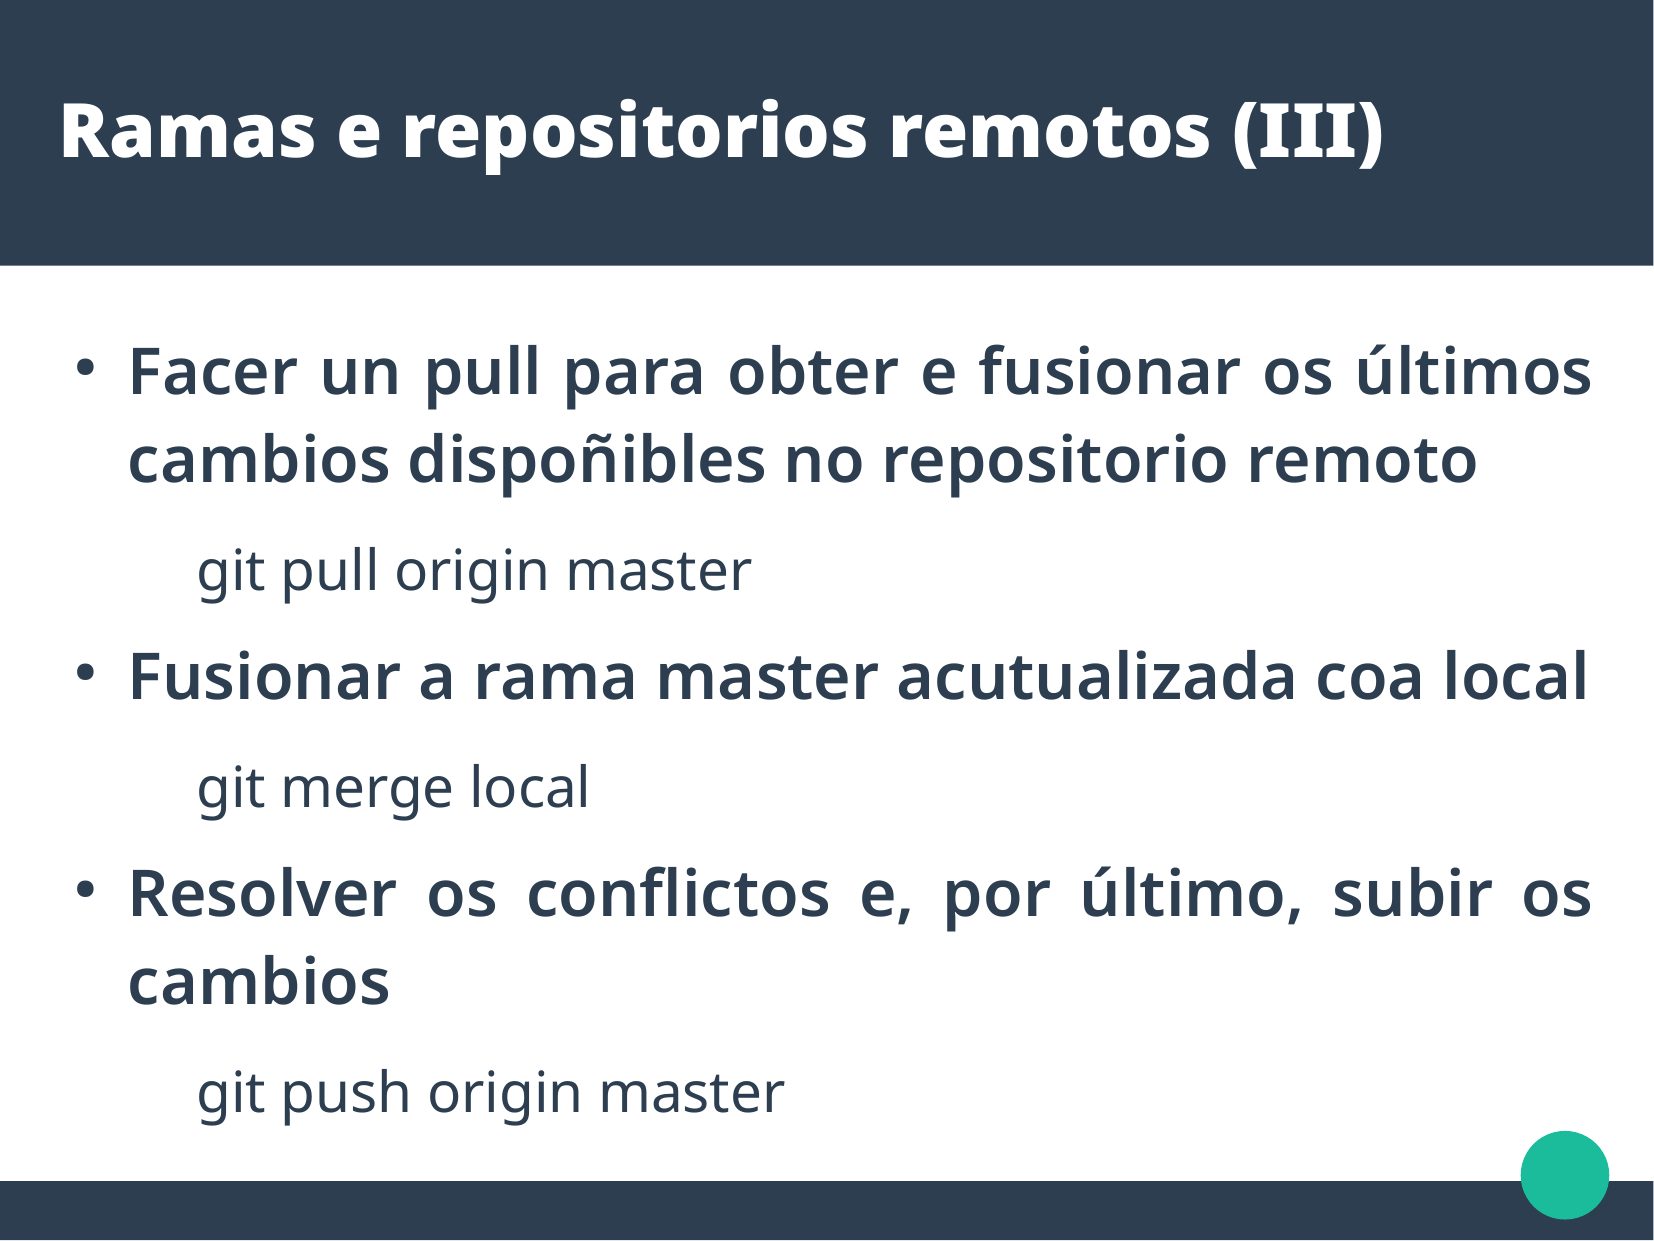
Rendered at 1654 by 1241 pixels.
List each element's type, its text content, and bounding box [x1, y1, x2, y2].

list Facer un pull para obter e fusionar os últimos cambios dispoñibles no repositorio remoto git pull origin master Fusionar a rama master acutualizada coa local git merge local Resolver os conflictos e, por último, subir os cambios git push origin master [59, 324, 1595, 1152]
title Ramas e repositorios remotos (III) [59, 49, 1595, 207]
